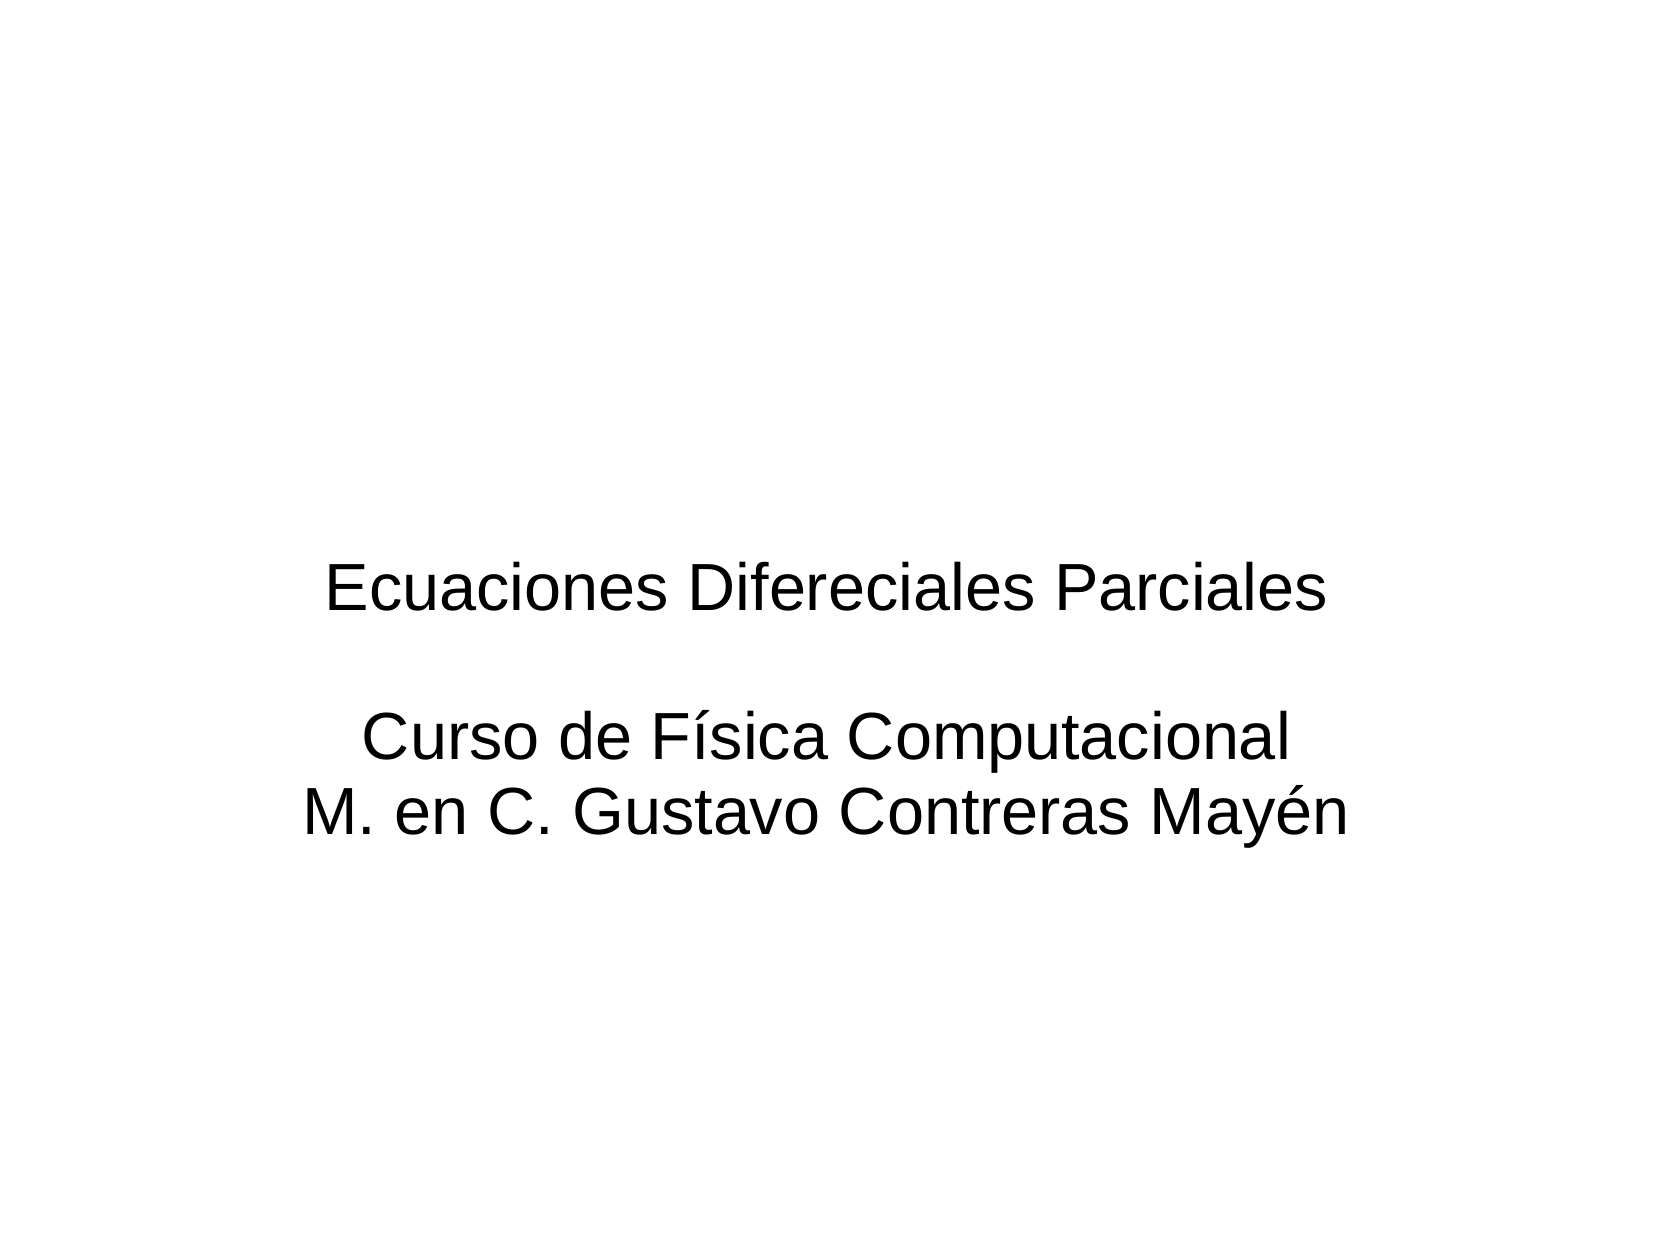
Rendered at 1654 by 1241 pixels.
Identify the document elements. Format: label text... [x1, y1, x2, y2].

subtitle Ecuaciones Difereciales Parciales Curso de Física Computacional M. en C. Gustavo Contreras Mayén [82, 297, 1571, 1102]
